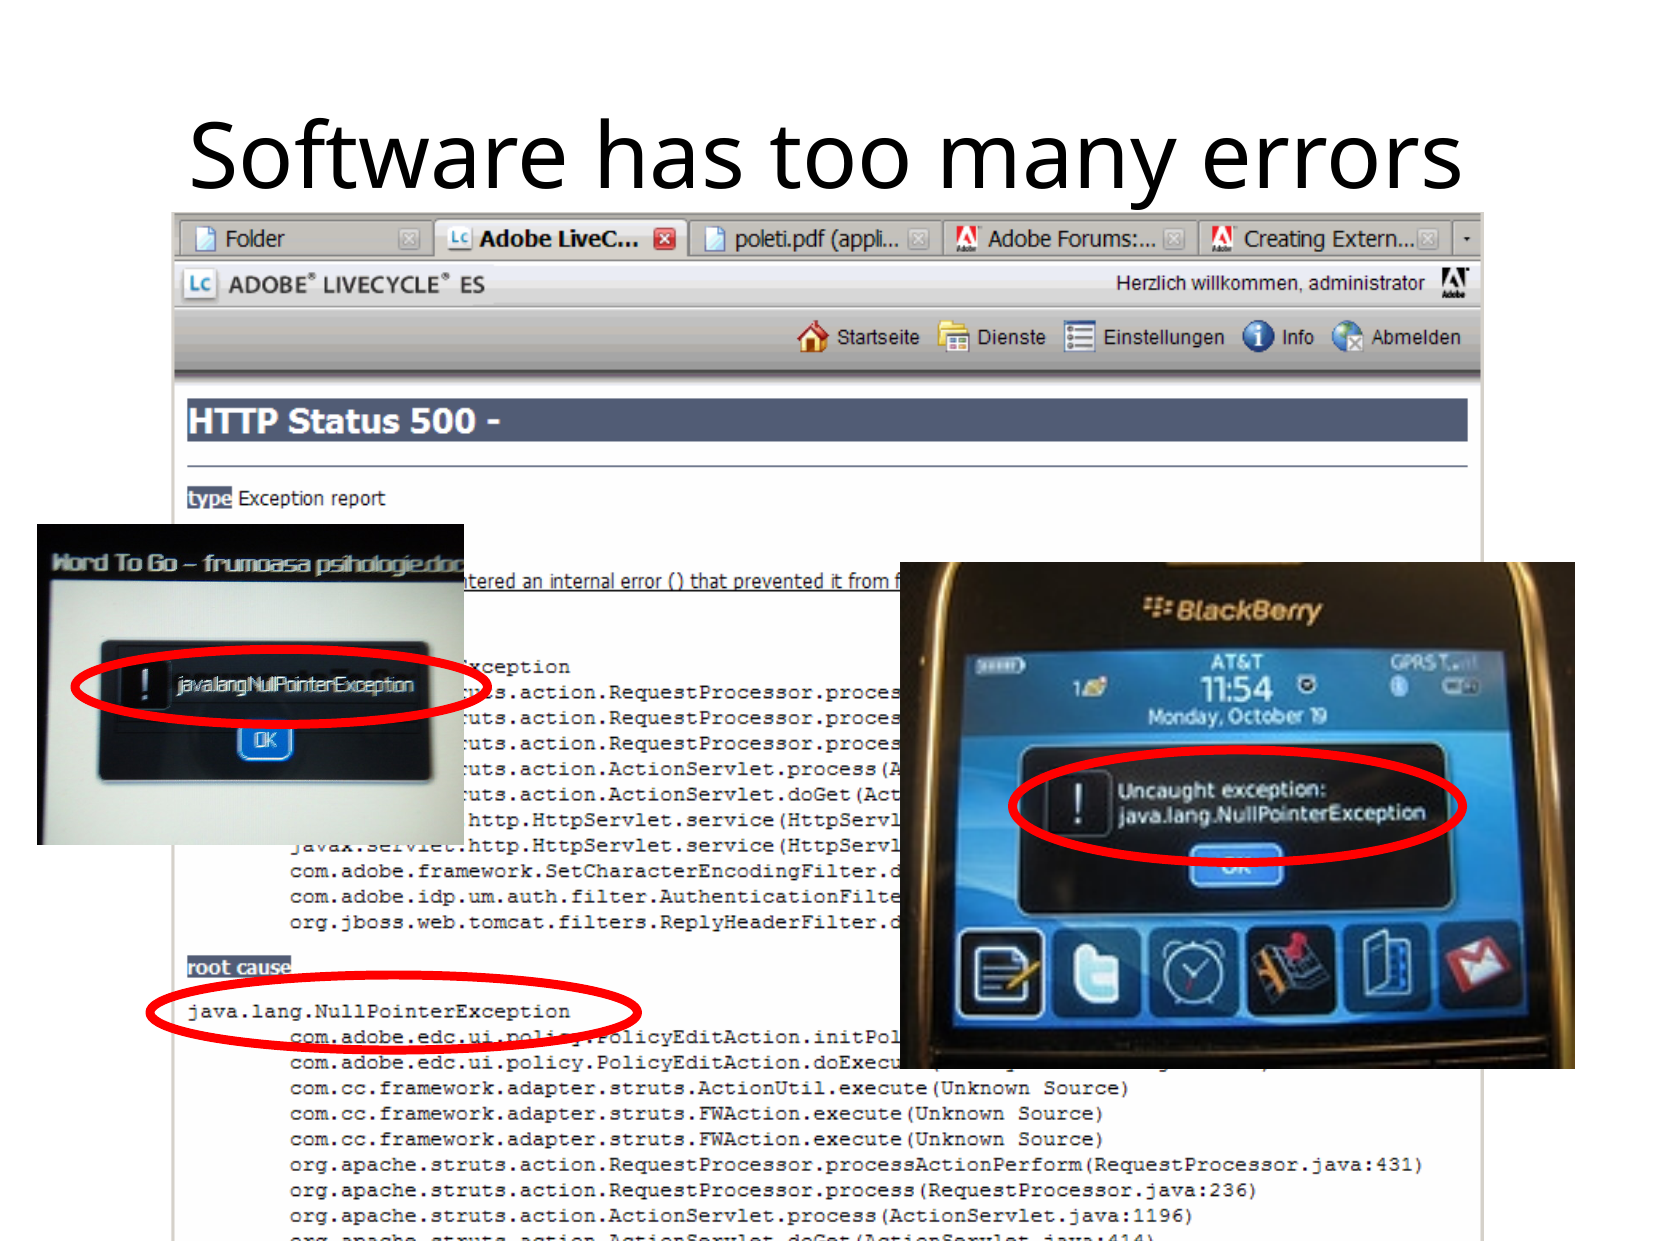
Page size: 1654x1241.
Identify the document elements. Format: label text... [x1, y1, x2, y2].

picture [170, 980, 632, 1045]
picture [37, 212, 1575, 1241]
title Software has too many errors [82, 49, 1571, 257]
